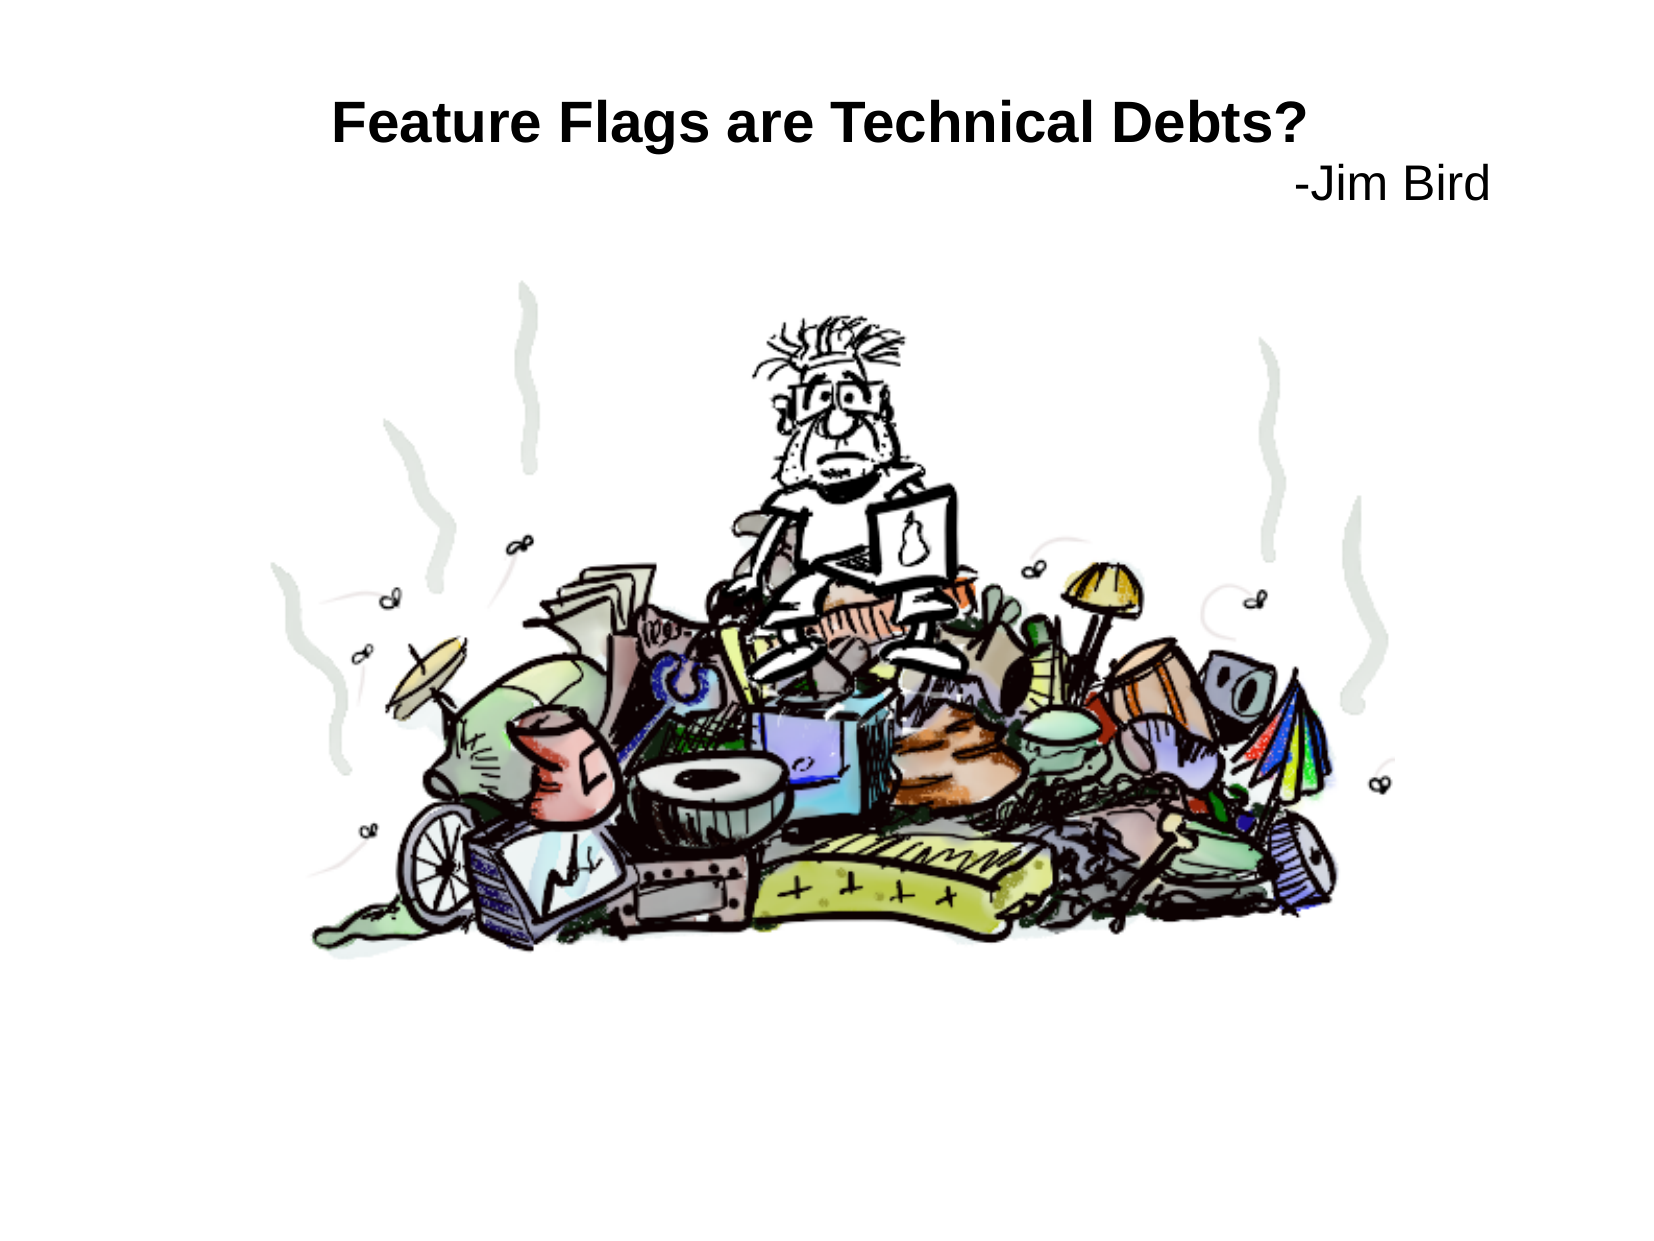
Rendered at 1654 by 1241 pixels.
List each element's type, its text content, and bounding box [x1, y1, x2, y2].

text_box Feature Flags are Technical Debts? -Jim Bird [135, 82, 1506, 220]
picture [263, 277, 1395, 966]
